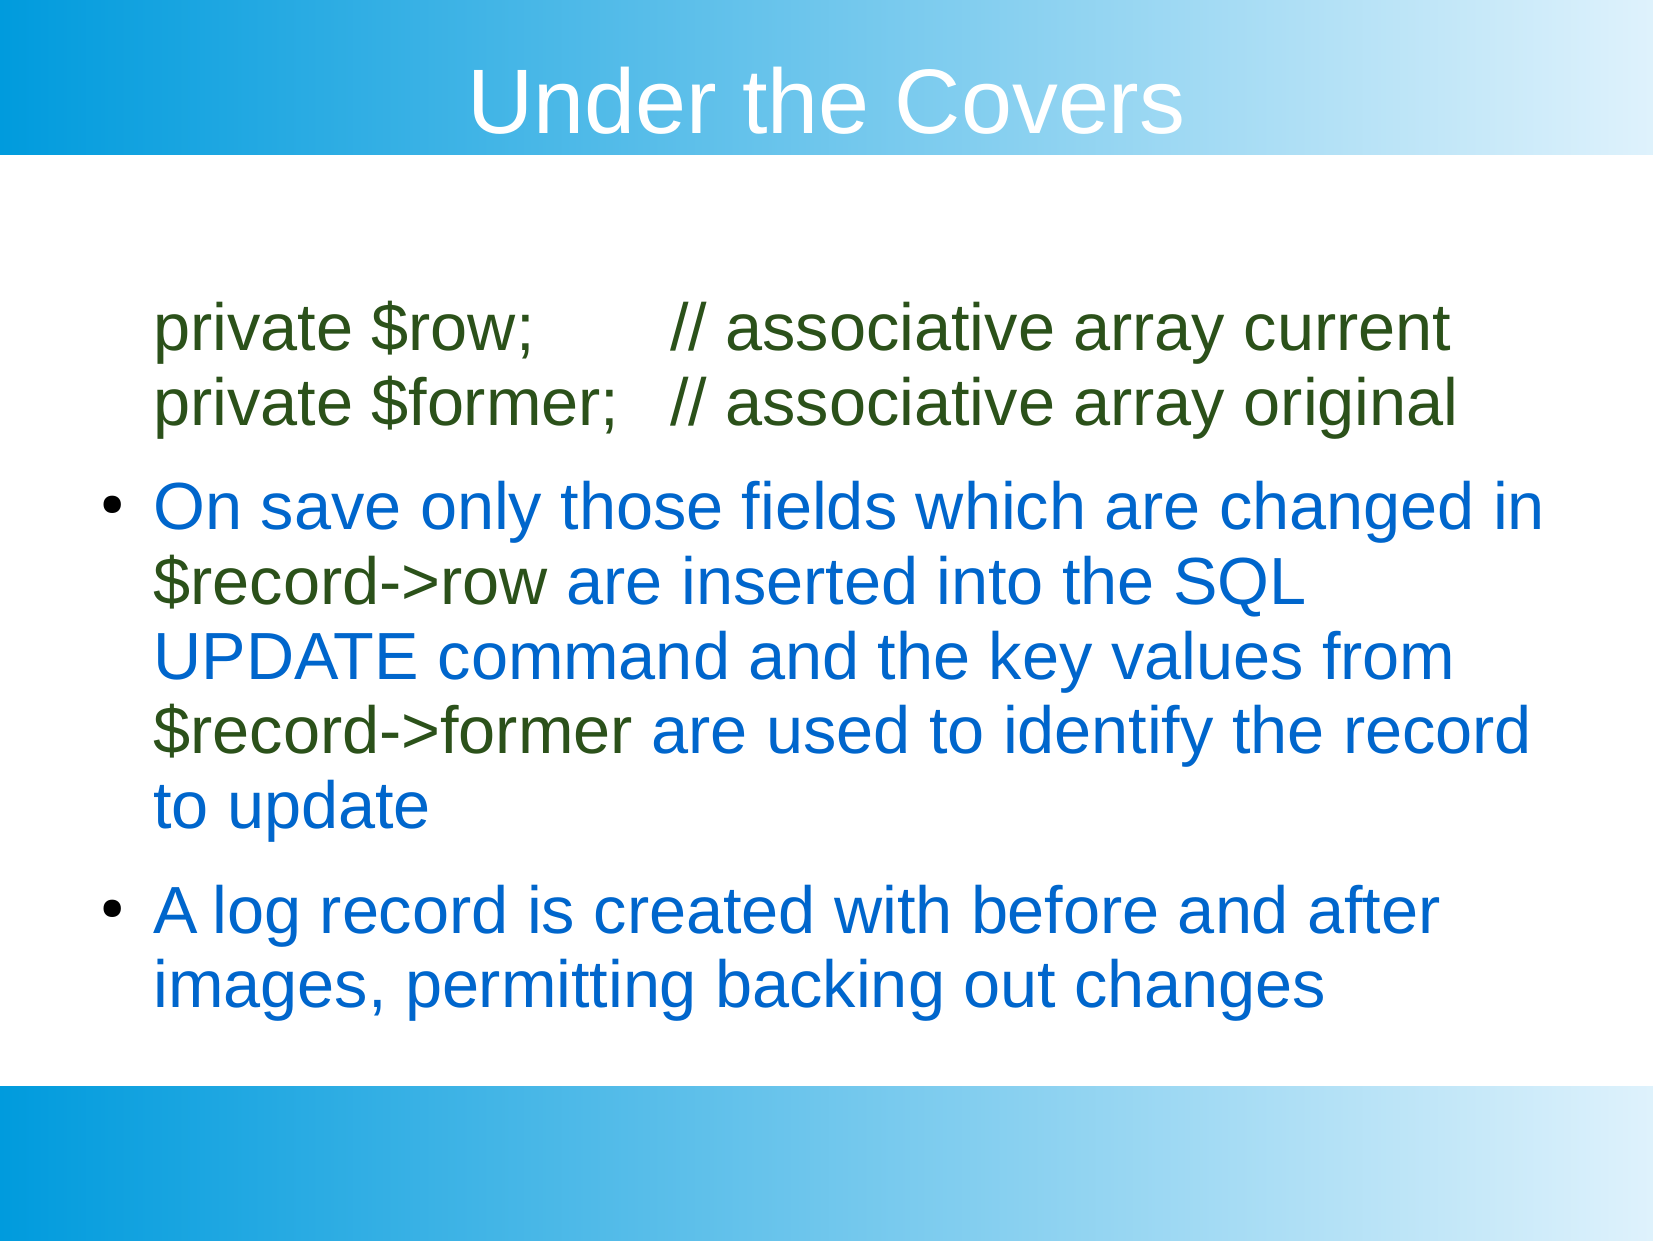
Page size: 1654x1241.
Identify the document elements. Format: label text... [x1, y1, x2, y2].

list private $row; // associative array current private $former; // associative array original On save only those fields which are changed in $record->row are inserted into the SQL UPDATE command and the key values from $record->former are used to identify the record to update A log record is created with before and after images, permitting backing out changes [82, 290, 1571, 1010]
title Under the Covers [82, 49, 1571, 155]
